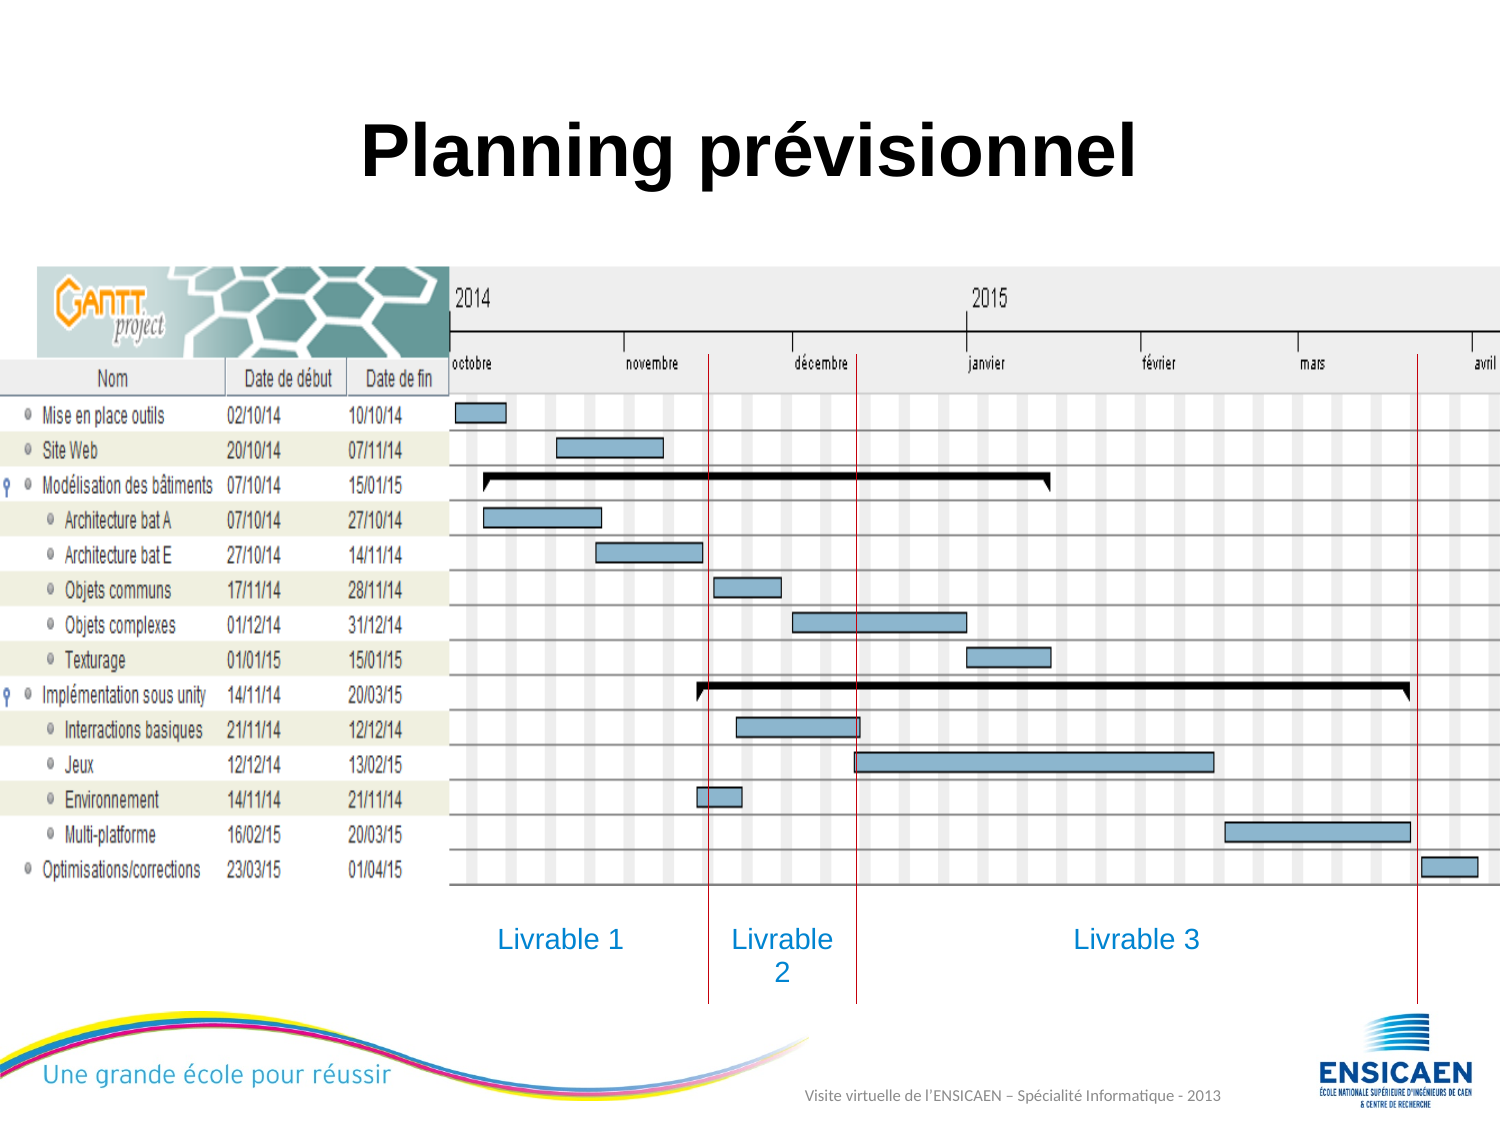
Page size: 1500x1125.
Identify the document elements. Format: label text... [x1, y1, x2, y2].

text_box Livrable 2 [708, 915, 857, 996]
picture [0, 1011, 809, 1101]
picture [0, 265, 1500, 886]
text_box Livrable 1 [442, 915, 680, 963]
picture [1316, 1011, 1475, 1110]
text_box Livrable 3 [915, 915, 1359, 963]
title Planning prévisionnel [75, 45, 1425, 256]
